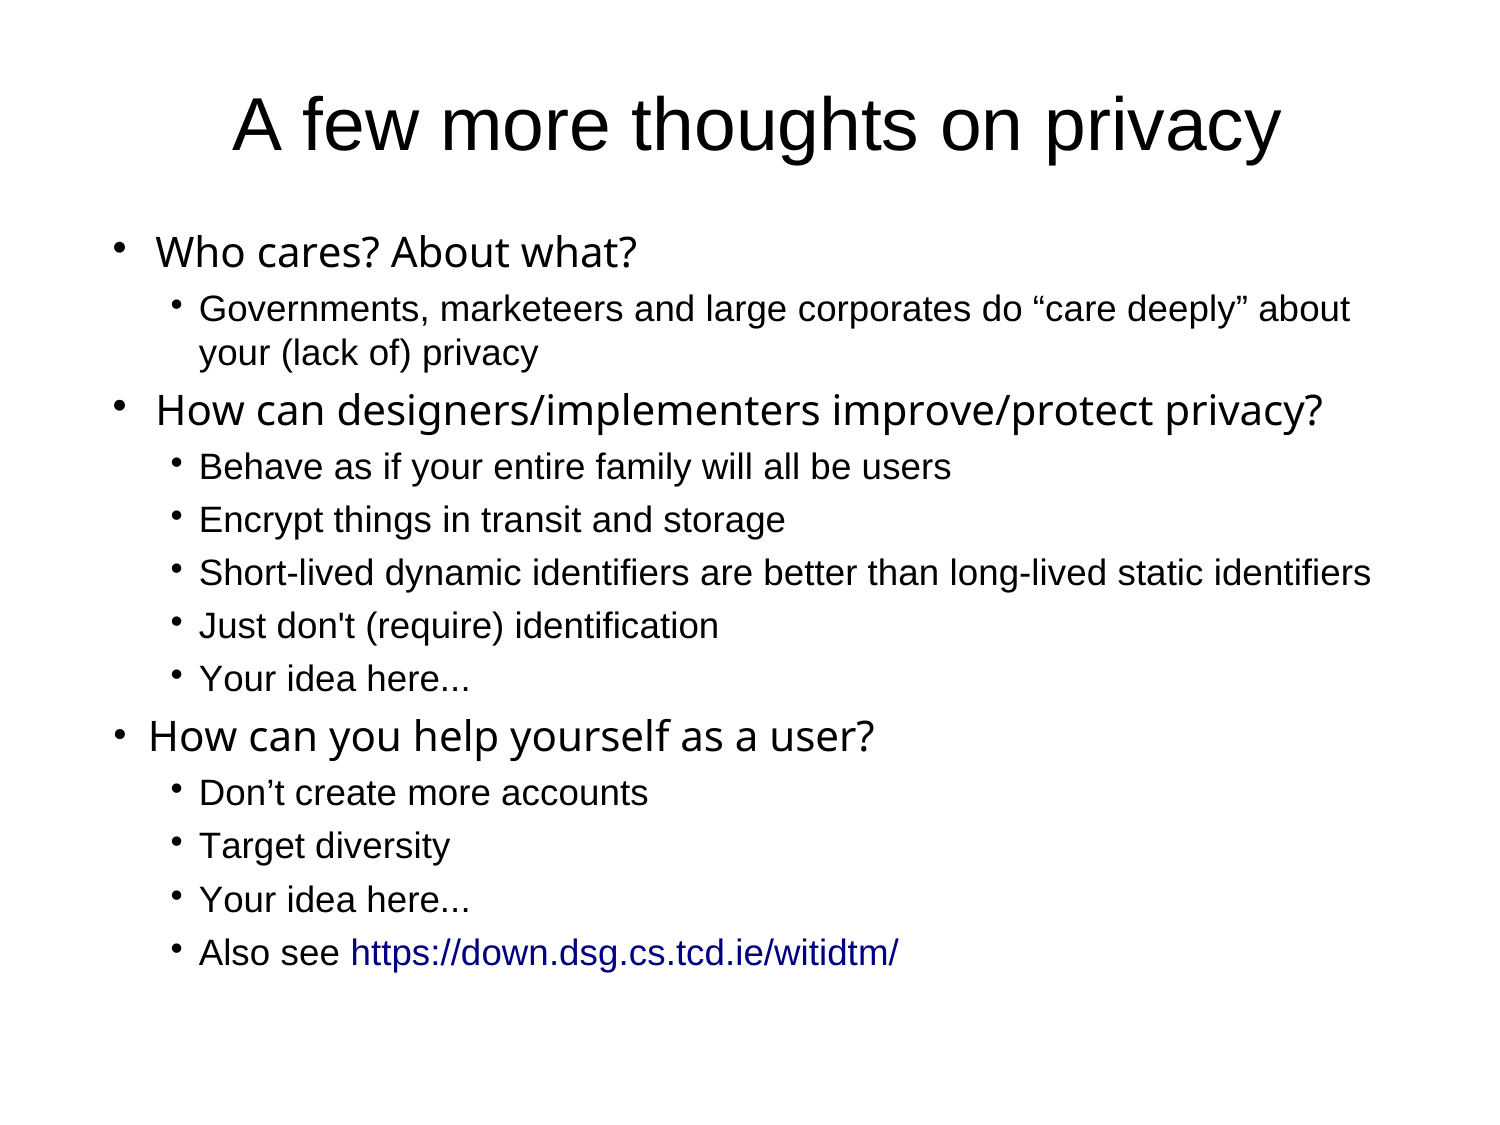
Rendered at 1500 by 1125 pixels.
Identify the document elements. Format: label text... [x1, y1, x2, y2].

list Who cares? About what? Governments, marketeers and large corporates do “care deeply” about your (lack of) privacy How can designers/implementers improve/protect privacy? Behave as if your entire family will all be users Encrypt things in transit and storage Short-lived dynamic identifiers are better than long-lived static identifiers Just don't (require) identification Your idea here... How can you help yourself as a user? Don’t create more accounts Target diversity Your idea here... Also see https://down.dsg.cs.tcd.ie/witidtm/ [112, 224, 1382, 994]
title A few more thoughts on privacy [112, 29, 1382, 212]
